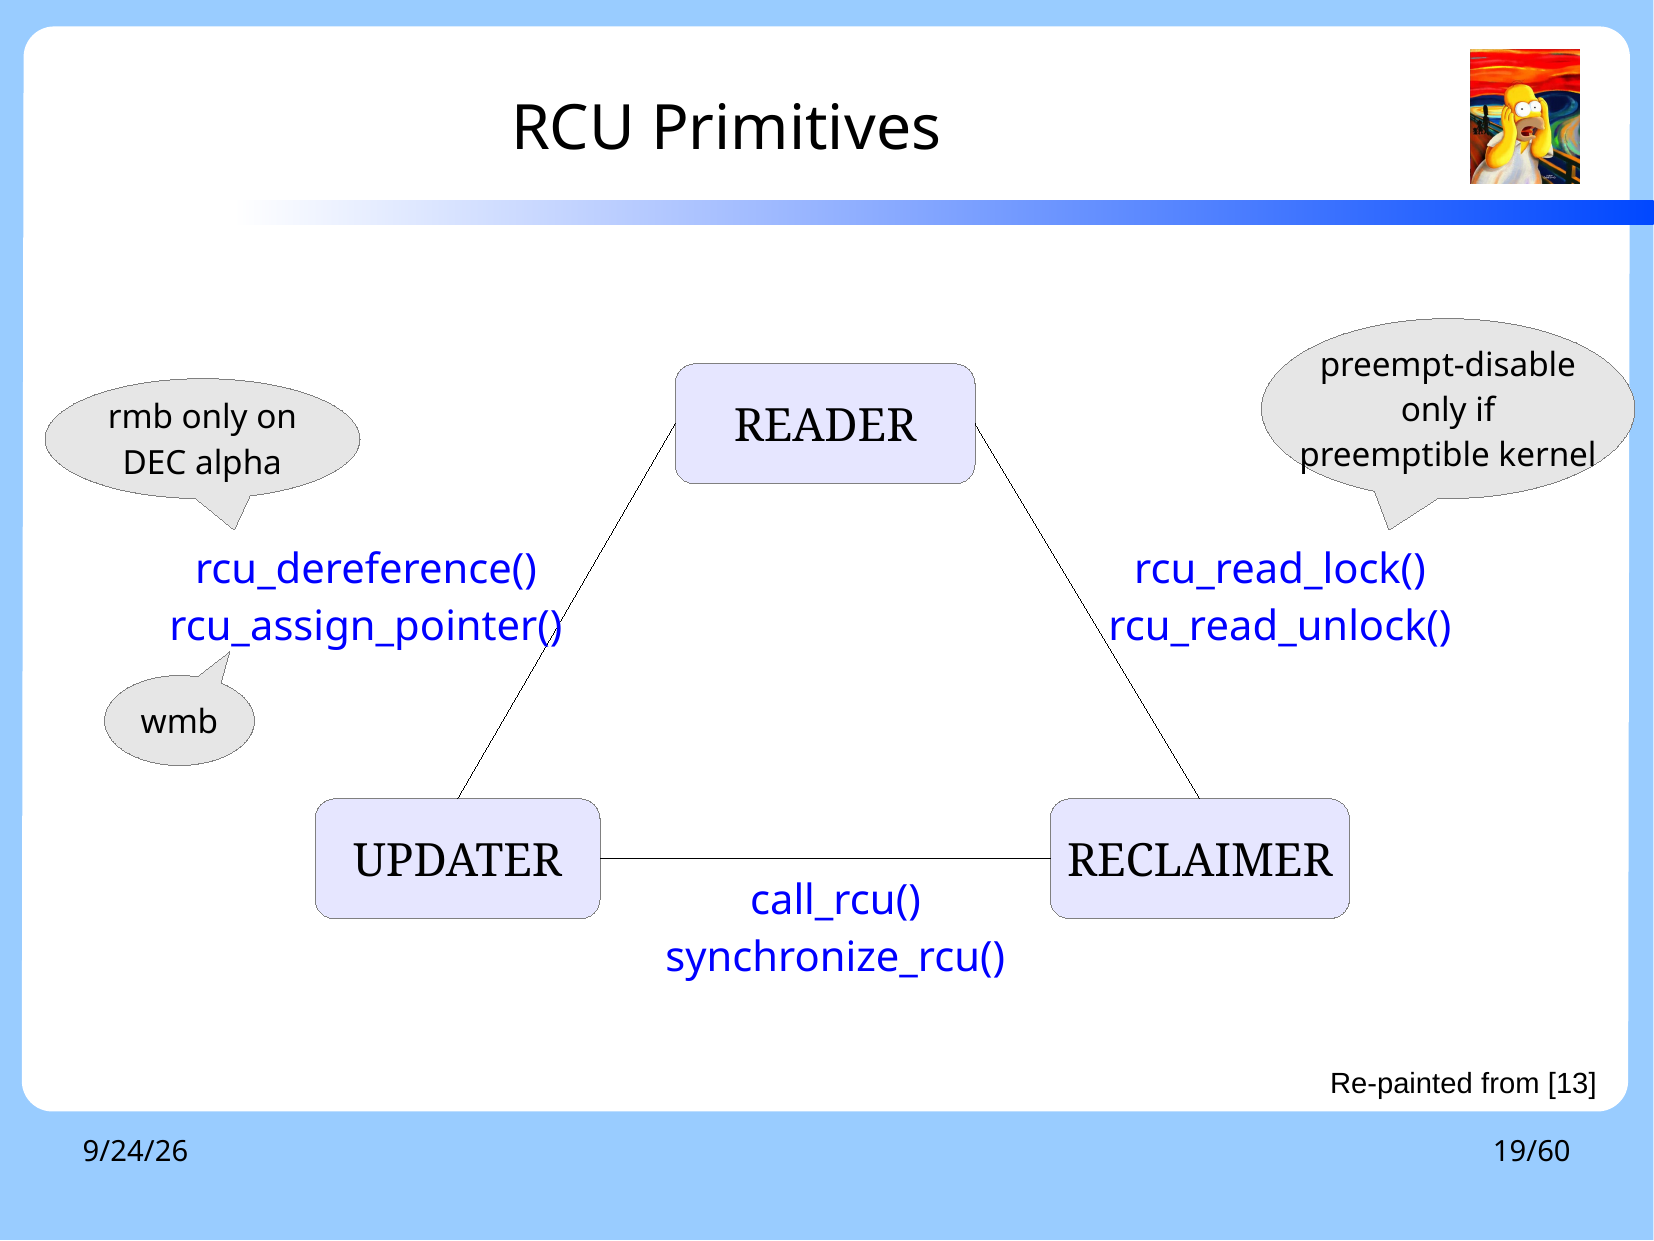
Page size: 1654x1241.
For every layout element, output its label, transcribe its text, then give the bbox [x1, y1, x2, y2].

text_box READER [675, 363, 976, 484]
text_box rmb only on DEC alpha [45, 378, 361, 530]
text_box wmb [104, 651, 255, 766]
text_box call_rcu() synchronize_rcu() [650, 862, 1012, 978]
title RCU Primitives [82, 49, 1371, 201]
text_box rcu_dereference() rcu_assign_pointer() [154, 531, 564, 647]
text_box Re-painted from [13] [1315, 1060, 1627, 1108]
text_box rcu_read_lock() rcu_read_unlock() [1093, 531, 1462, 647]
text_box UPDATER [315, 798, 601, 919]
text_box RECLAIMER [1050, 798, 1350, 919]
picture [1470, 49, 1580, 184]
text_box preempt-disable only if preemptible kernel [1261, 318, 1635, 530]
